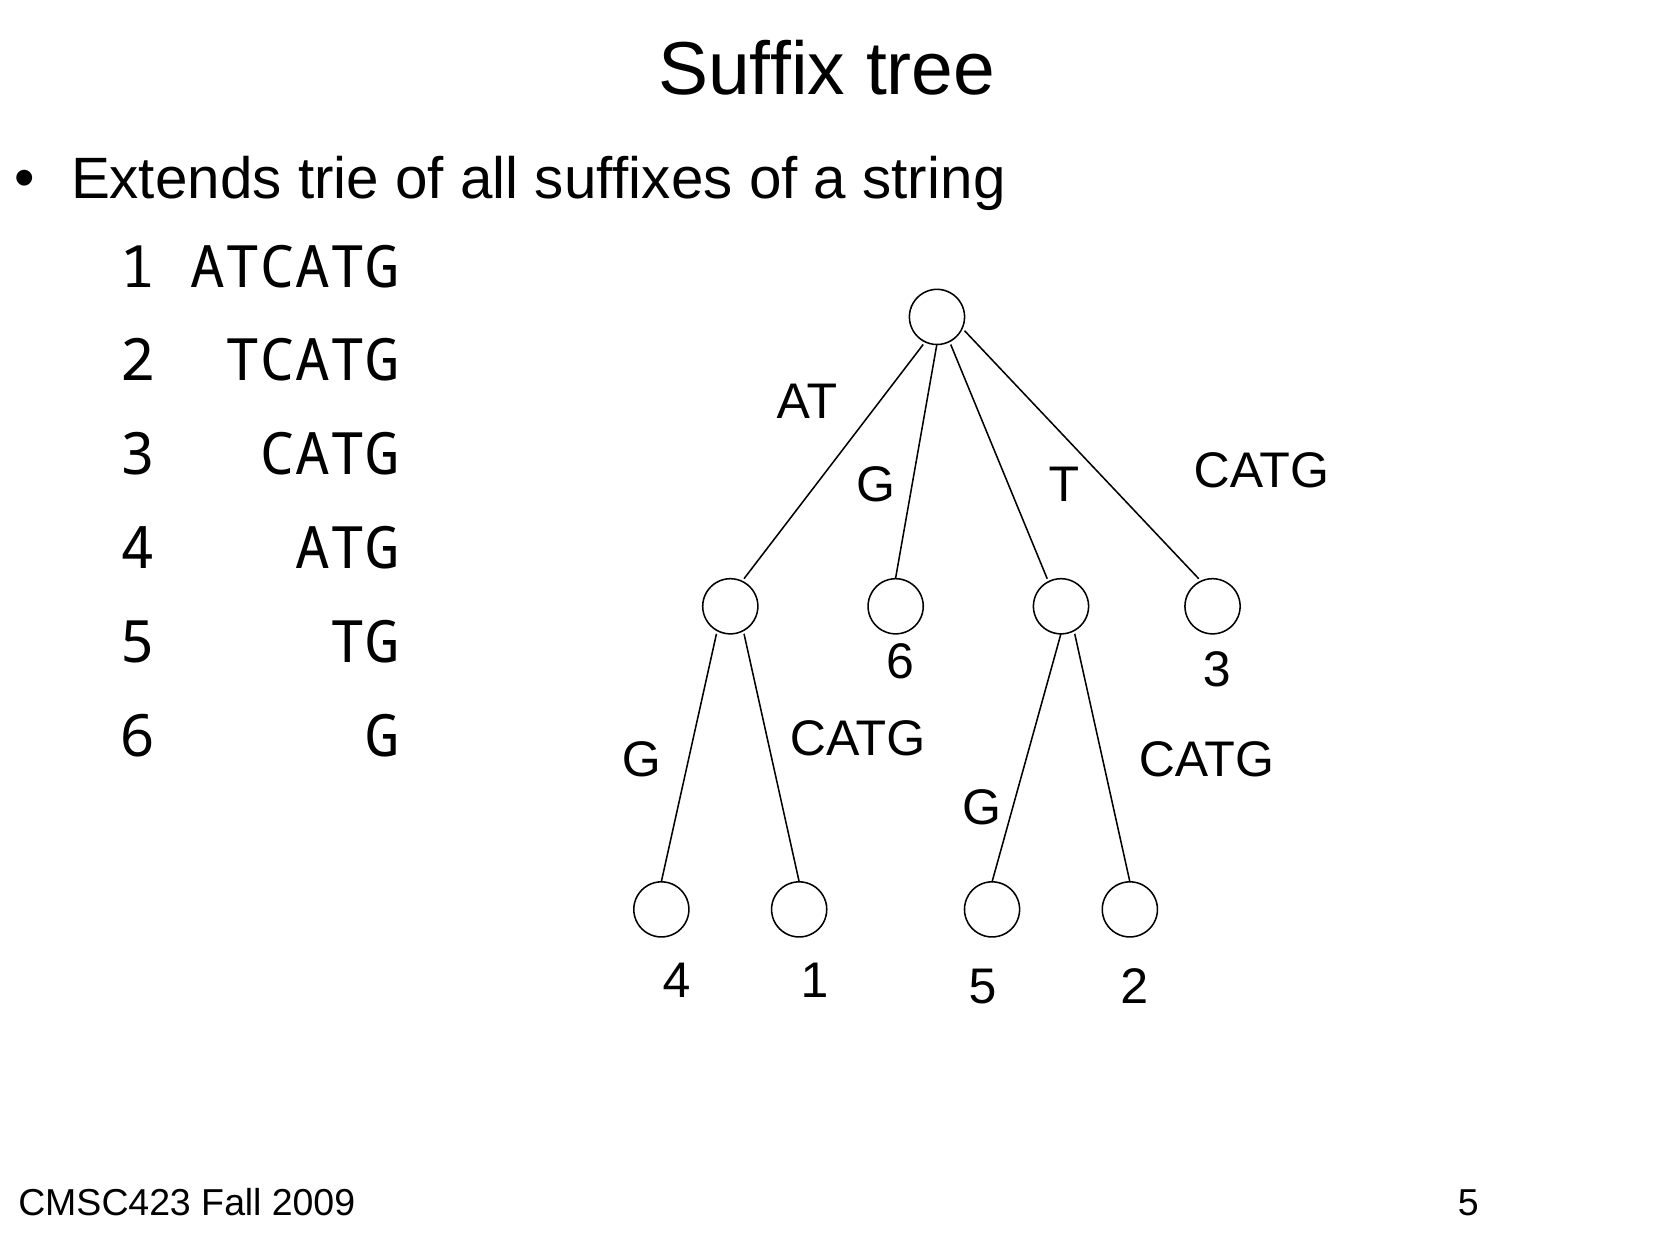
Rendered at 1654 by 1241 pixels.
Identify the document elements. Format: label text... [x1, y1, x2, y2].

text_box 5 [953, 950, 1012, 1022]
text_box 2 [1105, 950, 1164, 1022]
text_box 4 [648, 944, 706, 1016]
text_box G [947, 771, 1016, 843]
text_box T [1033, 448, 1095, 520]
text_box 3 [1188, 633, 1246, 706]
text_box G [841, 448, 911, 520]
text_box 1 [785, 944, 844, 1016]
text_box G [607, 723, 676, 795]
text_box CATG [775, 702, 941, 774]
title Suffix tree [0, 10, 1654, 127]
text_box 6 [871, 625, 929, 698]
text_box CATG [1179, 434, 1344, 506]
list Extends trie of all suffixes of a string 1 ATCATG 2 TCATG 3 CATG 4 ATG 5 TG 6 G [0, 137, 1654, 1241]
text_box CATG [1123, 723, 1289, 795]
text_box AT [761, 365, 852, 437]
